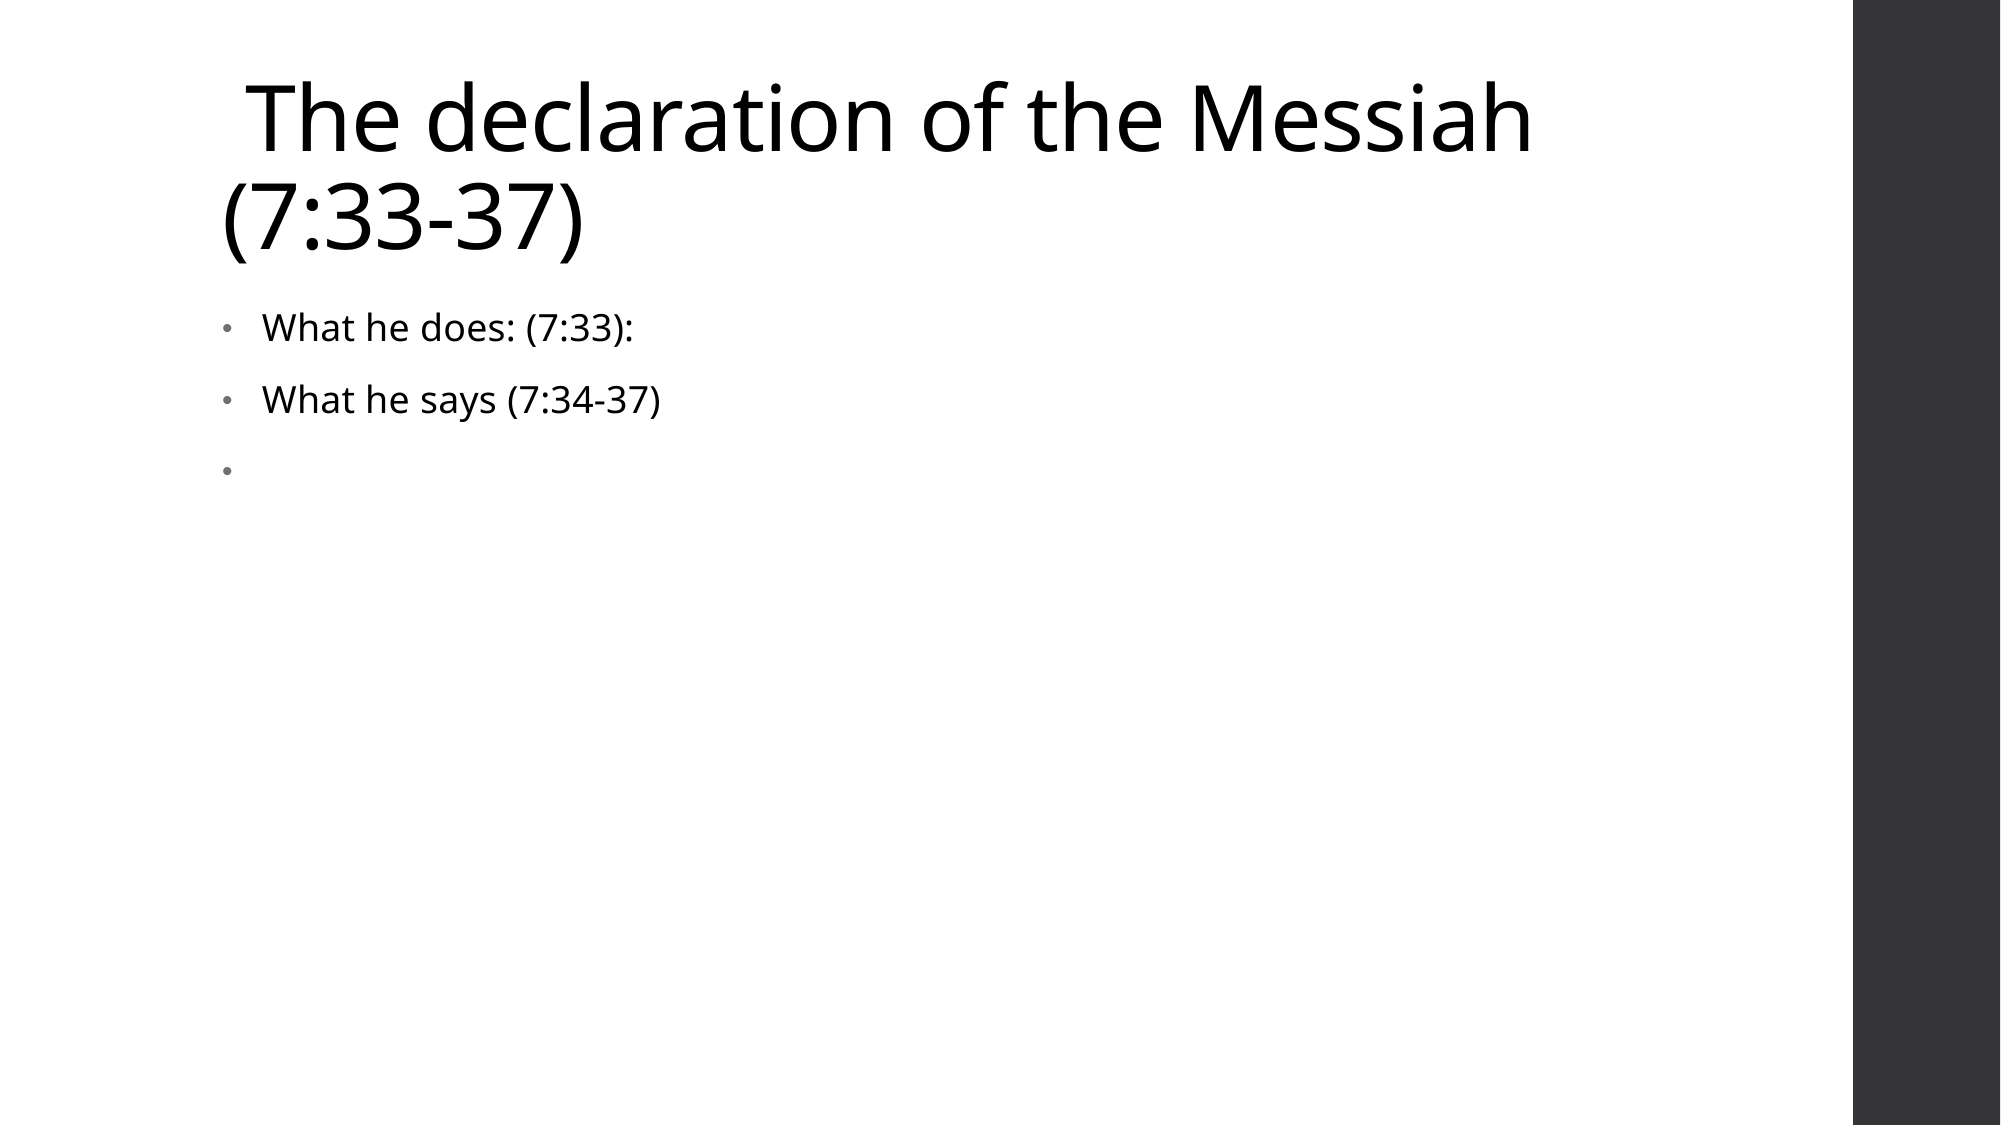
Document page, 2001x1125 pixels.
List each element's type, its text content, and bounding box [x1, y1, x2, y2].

title The declaration of the Messiah (7:33-37) [206, 60, 1797, 278]
list What he does: (7:33): What he says (7:34-37) [206, 299, 1617, 1014]
